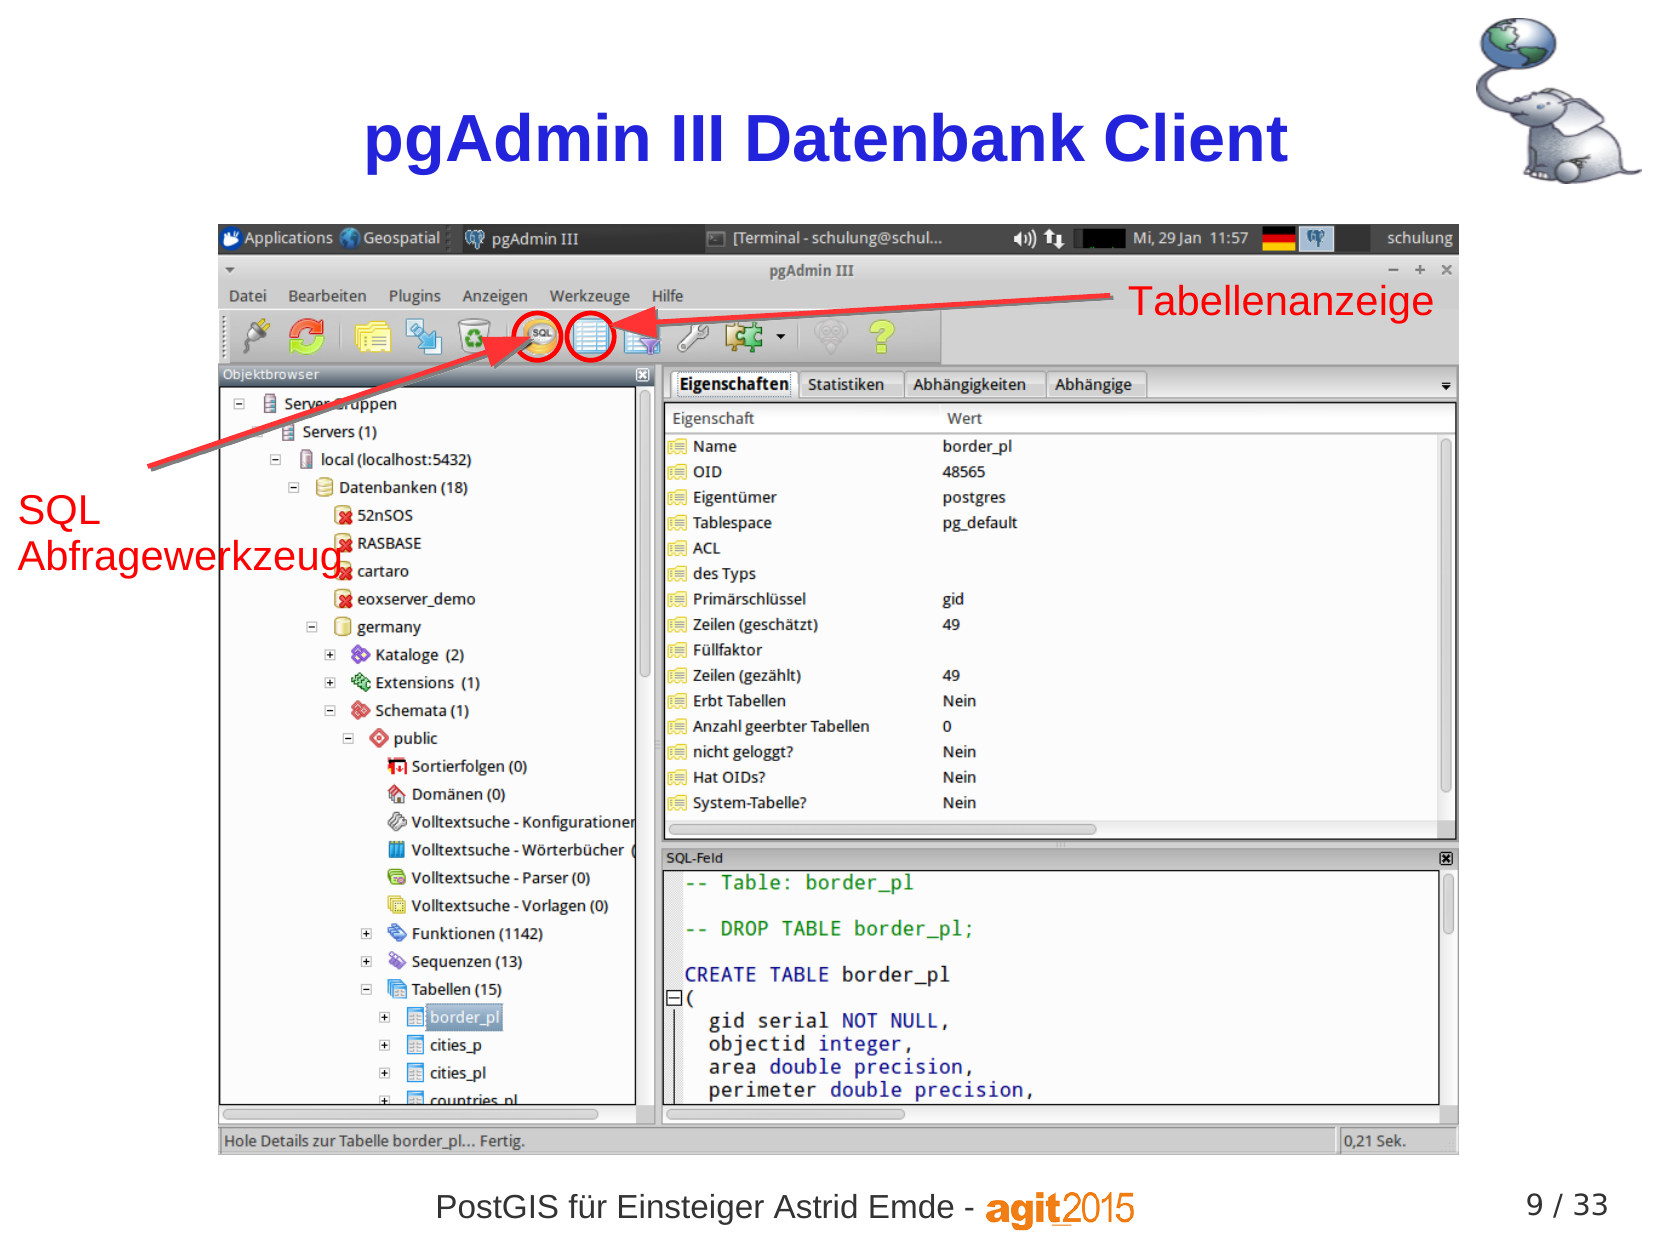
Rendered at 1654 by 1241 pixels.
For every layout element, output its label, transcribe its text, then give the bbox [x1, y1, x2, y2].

picture [1476, 18, 1642, 184]
text_box Tabellenanzeige [1127, 277, 1435, 330]
picture [986, 1192, 1134, 1231]
picture [517, 316, 558, 357]
text_box SQL Abfragewerkzeug [17, 486, 443, 621]
picture [570, 316, 611, 357]
picture [218, 224, 1459, 1155]
title pgAdmin III Datenbank Client [88, 64, 1565, 213]
